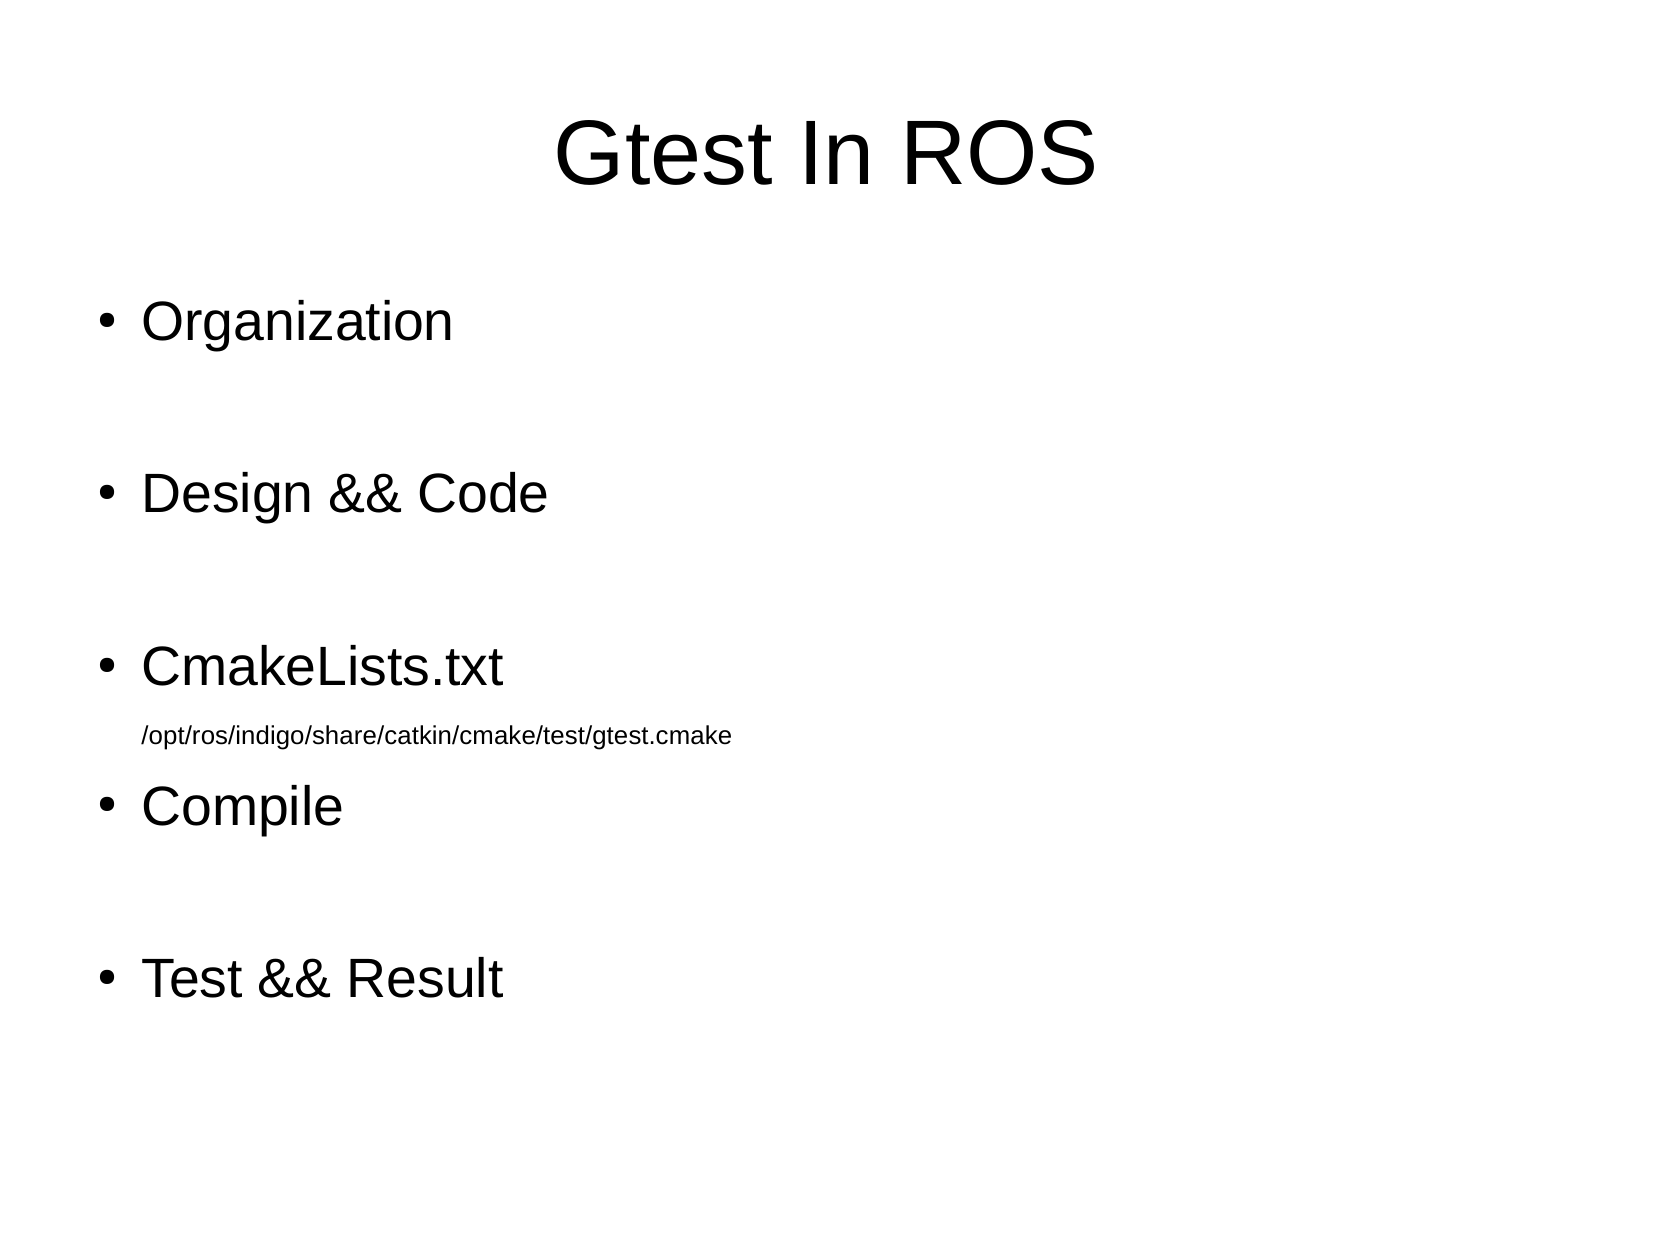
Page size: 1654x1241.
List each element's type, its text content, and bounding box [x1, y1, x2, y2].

title Gtest In ROS [82, 49, 1571, 257]
list Organization Design && Code CmakeLists.txt /opt/ros/indigo/share/catkin/cmake/test/gtest.cmake Compile Test && Result [82, 290, 1571, 1010]
